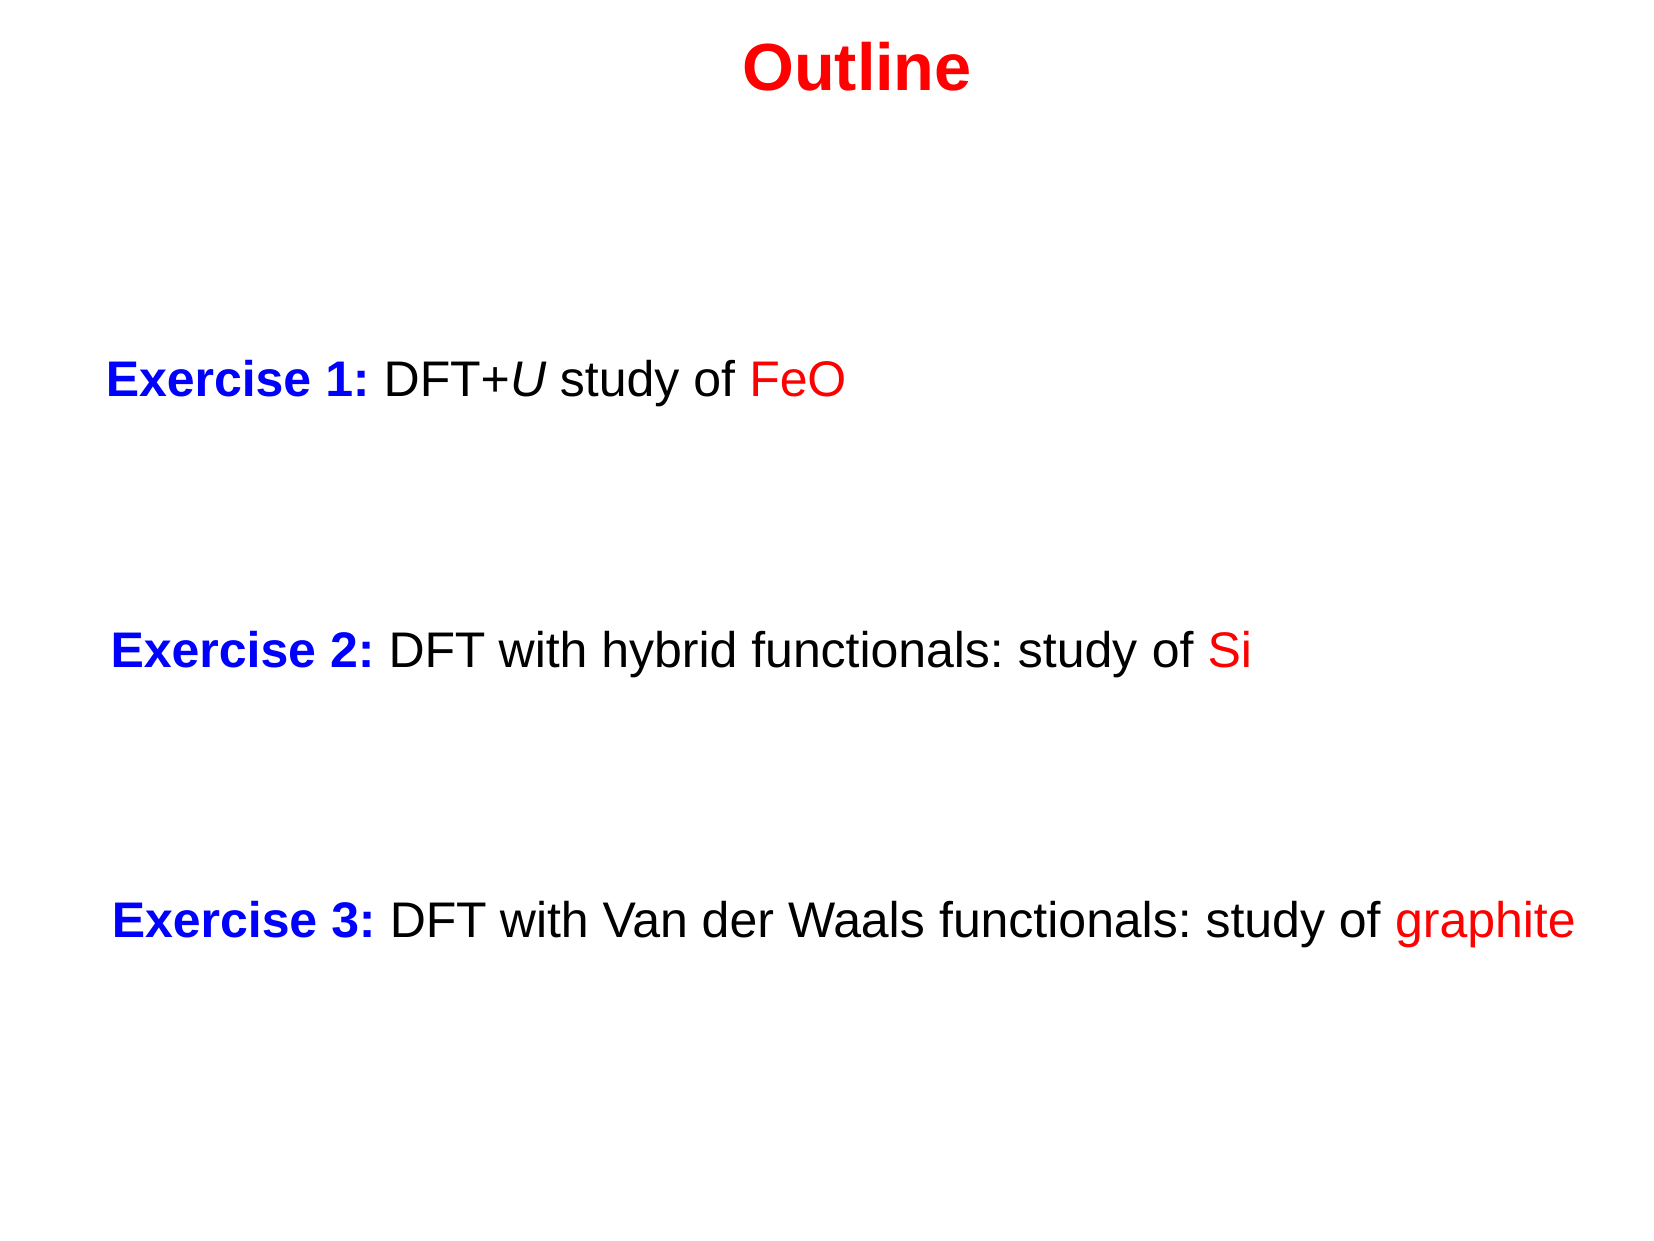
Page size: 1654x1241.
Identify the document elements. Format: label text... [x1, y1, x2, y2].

text_box Exercise 2: DFT with hybrid functionals: study of Si [95, 615, 1267, 687]
text_box Exercise 3: DFT with Van der Waals functionals: study of graphite [97, 885, 1591, 957]
title Outline [574, 30, 1141, 106]
text_box Exercise 1: DFT+U study of FeO [91, 344, 862, 416]
